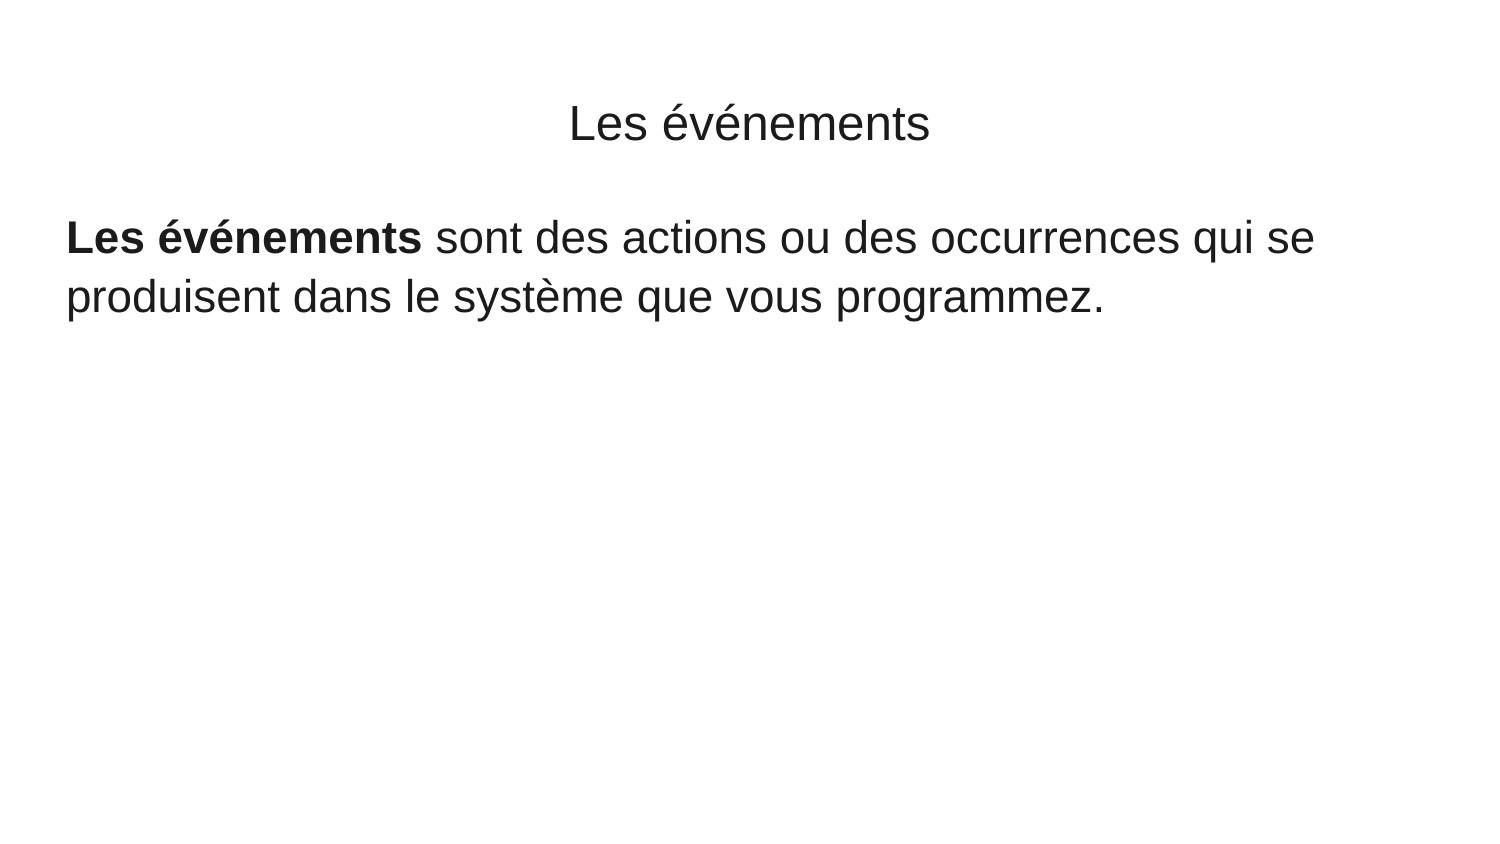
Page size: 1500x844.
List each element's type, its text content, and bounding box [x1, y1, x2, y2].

title Les événements [51, 72, 1449, 167]
list Les événements sont des actions ou des occurrences qui se produisent dans le système que vous programmez. [51, 189, 1449, 750]
